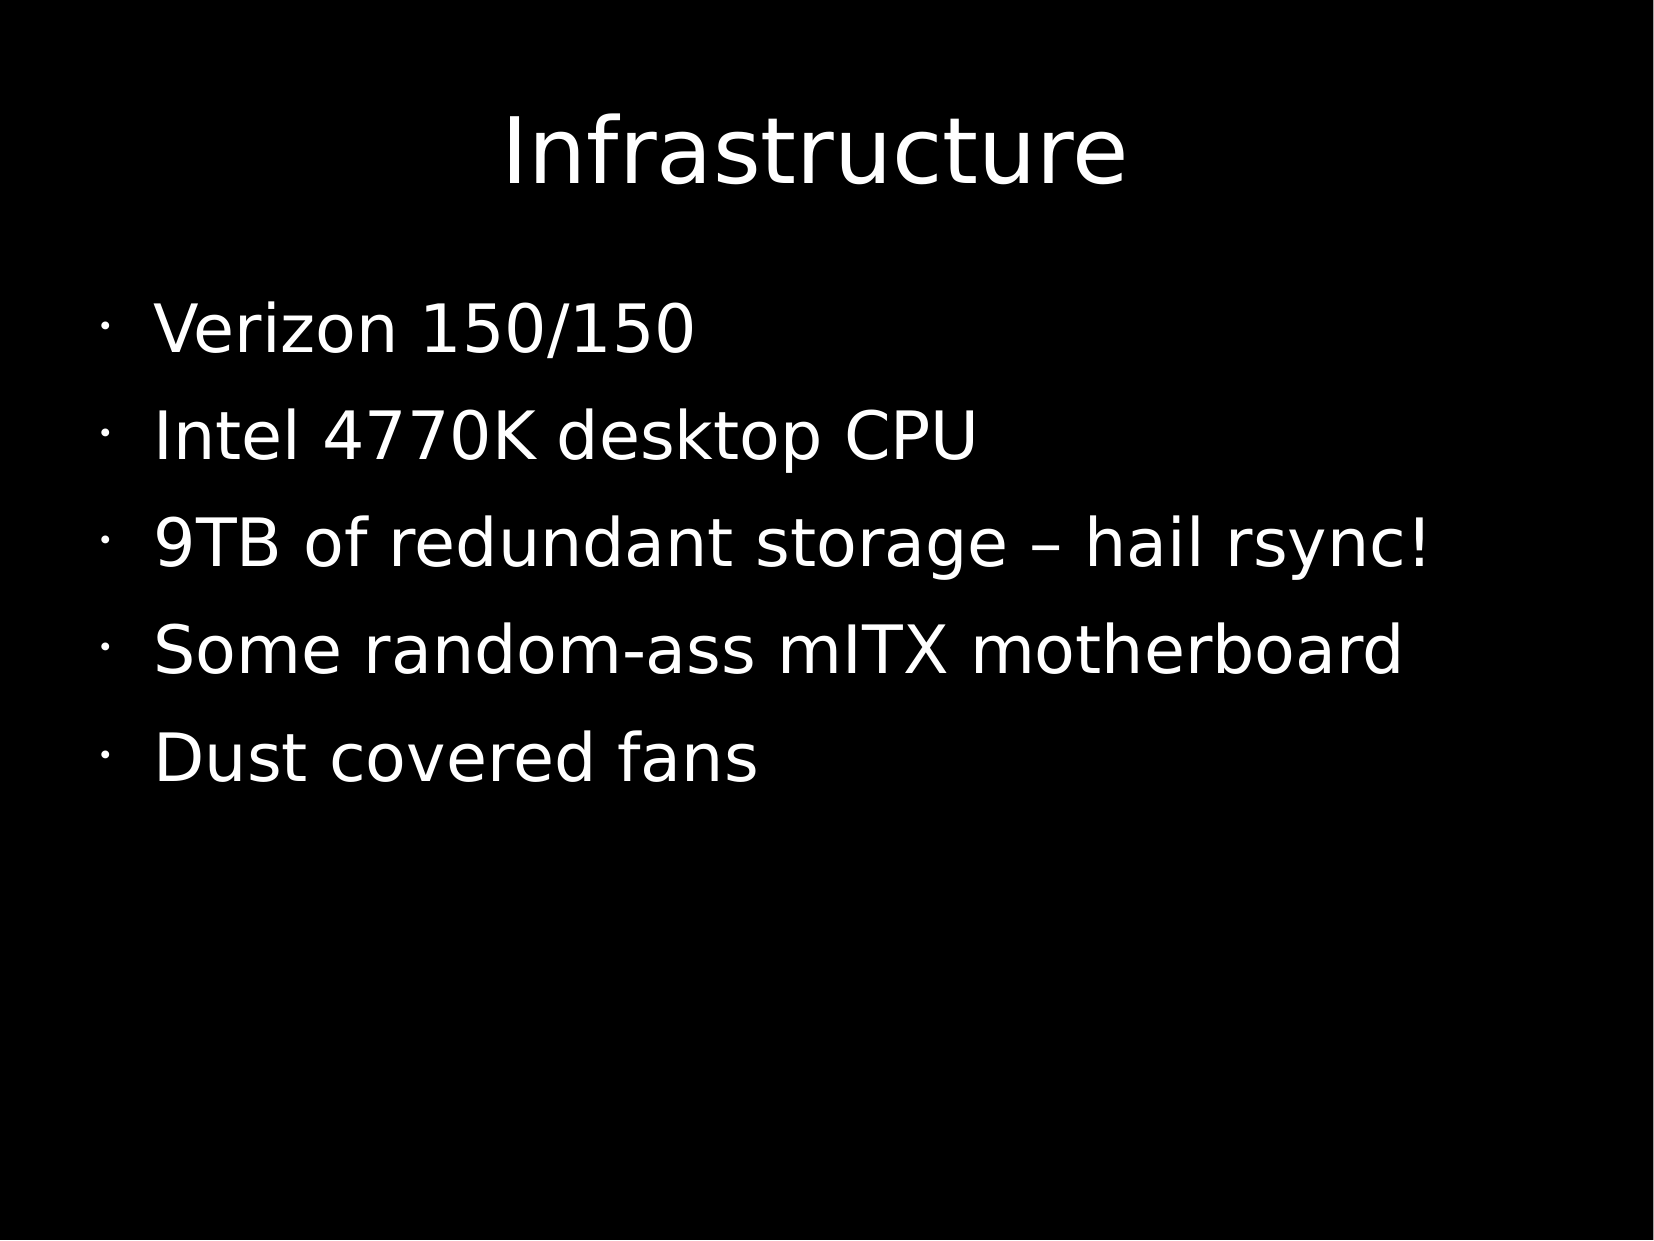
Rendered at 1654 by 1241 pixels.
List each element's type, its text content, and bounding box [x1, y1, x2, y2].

list Verizon 150/150 Intel 4770K desktop CPU 9TB of redundant storage – hail rsync! Some random-ass mITX motherboard Dust covered fans [82, 290, 1571, 1010]
title Infrastructure [71, 47, 1561, 256]
